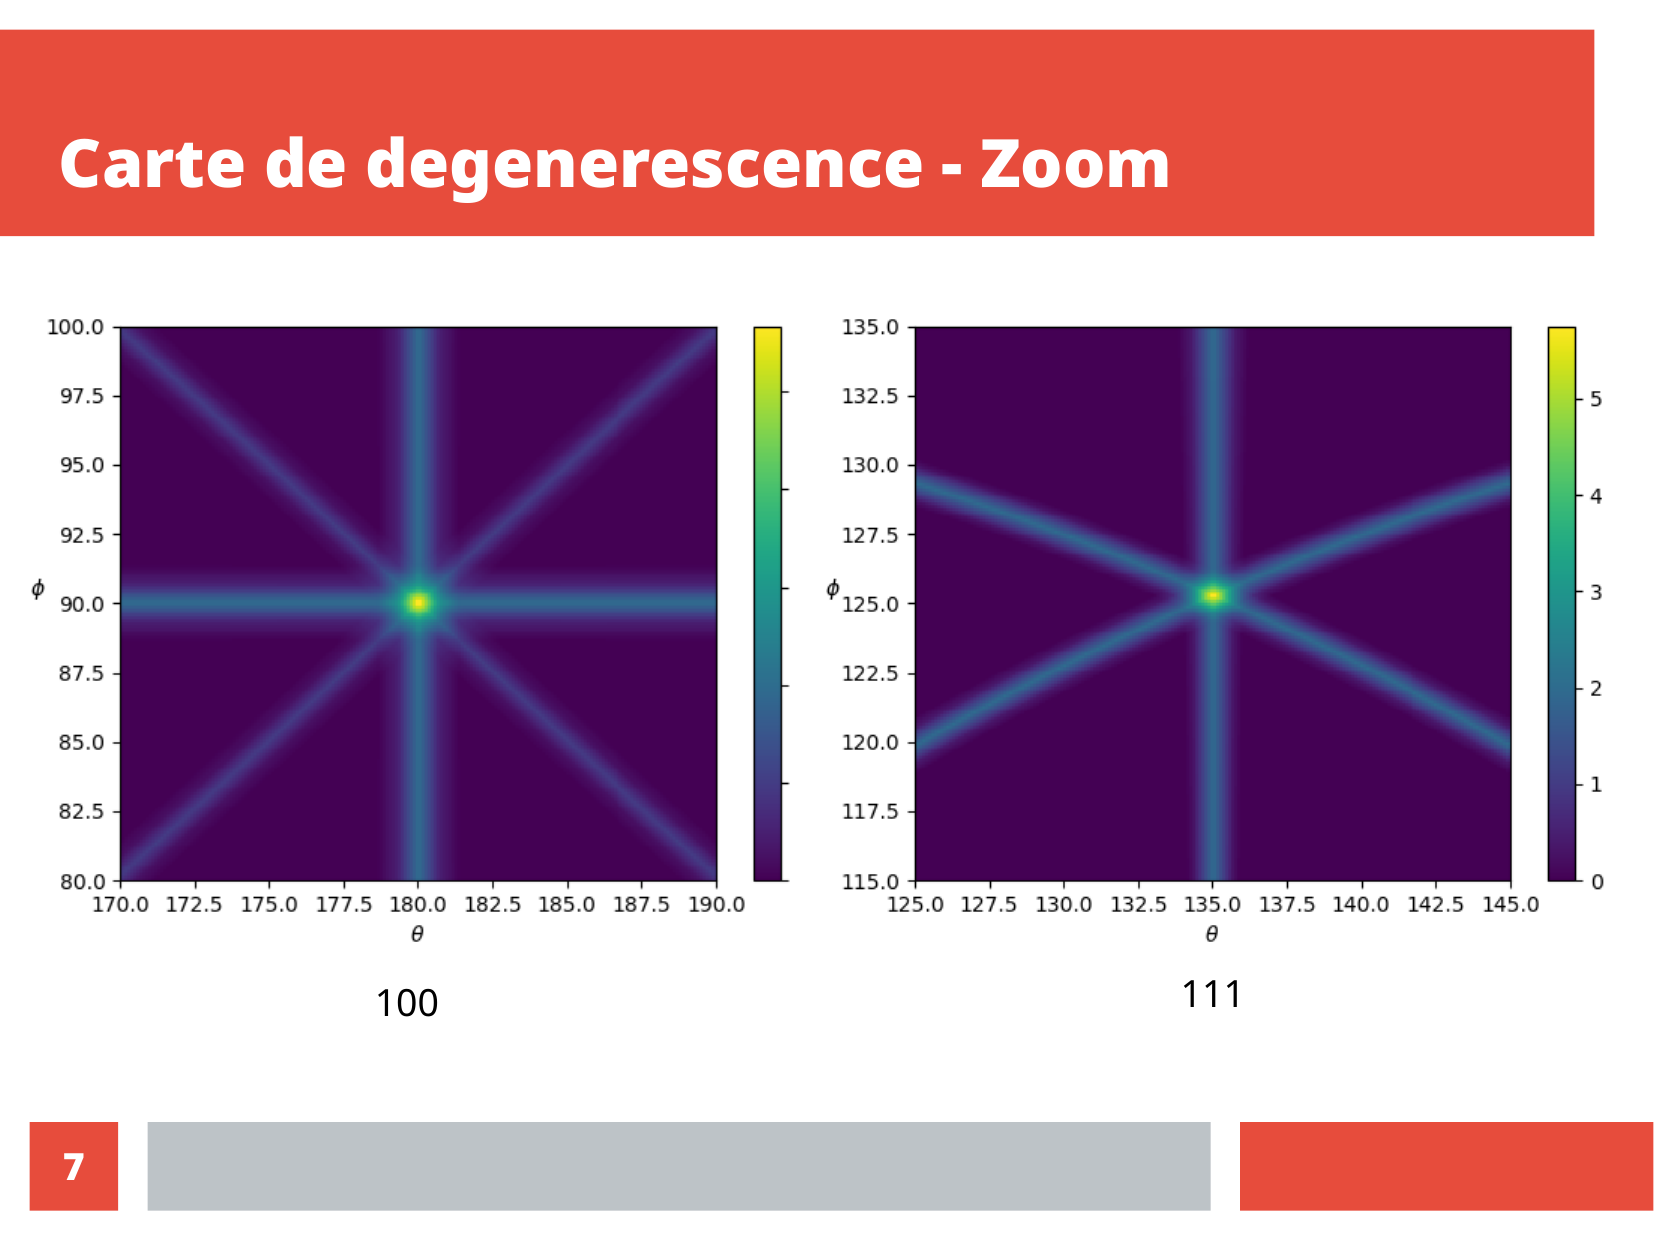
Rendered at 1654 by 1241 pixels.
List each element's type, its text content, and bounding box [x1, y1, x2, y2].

text_box 111 [1165, 960, 1261, 1026]
picture [0, 240, 1606, 961]
title Carte de degenerescence - Zoom [59, 59, 1595, 207]
text_box 100 [360, 969, 455, 1036]
